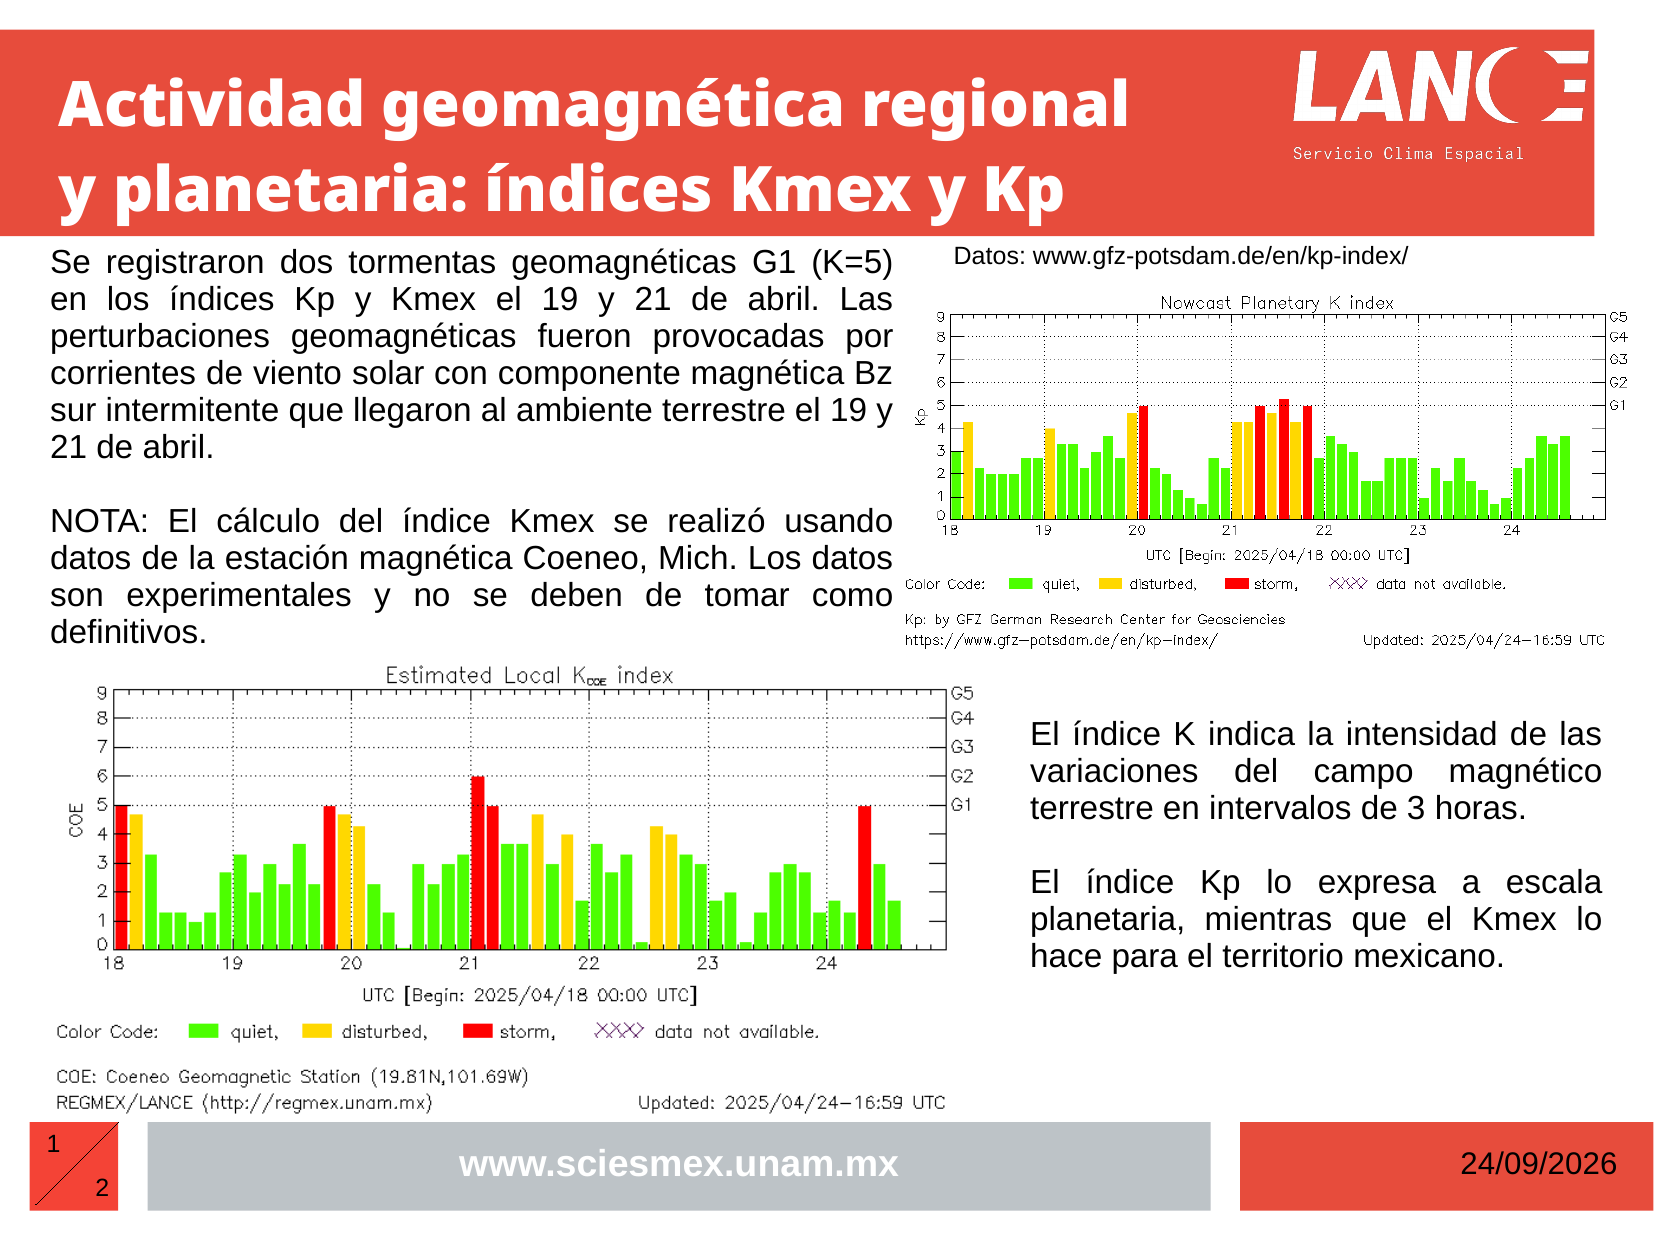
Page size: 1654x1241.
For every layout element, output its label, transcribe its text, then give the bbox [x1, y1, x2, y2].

text_box Se registraron dos tormentas geomagnéticas G1 (K=5) en los índices Kp y Kmex el 19 y 21 de abril. Las perturbaciones geomagnéticas fueron provocadas por corrientes de viento solar con componente magnética Bz sur intermitente que llegaron al ambiente terrestre el 19 y 21 de abril. NOTA: El cálculo del índice Kmex se realizó usando datos de la estación magnética Coeneo, Mich. Los datos son experimentales y no se deben de tomar como definitivos. [35, 236, 910, 770]
text_box El índice K indica la intensidad de las variaciones del campo magnético terrestre en intervalos de 3 horas. El índice Kp lo expresa a escala planetaria, mientras que el Kmex lo hace para el territorio mexicano. [1015, 707, 1619, 1052]
picture [1293, 47, 1589, 162]
text_box 24/04/2025 [1424, 1122, 1654, 1205]
title Actividad geomagnética regional y planetaria: índices Kmex y Kp [59, 59, 1312, 207]
text_box www.sciesmex.unam.mx [153, 1122, 1205, 1205]
text_box Datos: www.gfz-potsdam.de/en/kp-index/ [938, 234, 1436, 277]
text_box 2 [35, 1151, 125, 1209]
picture [47, 277, 1642, 1116]
text_box <número> [31, 1122, 176, 1170]
